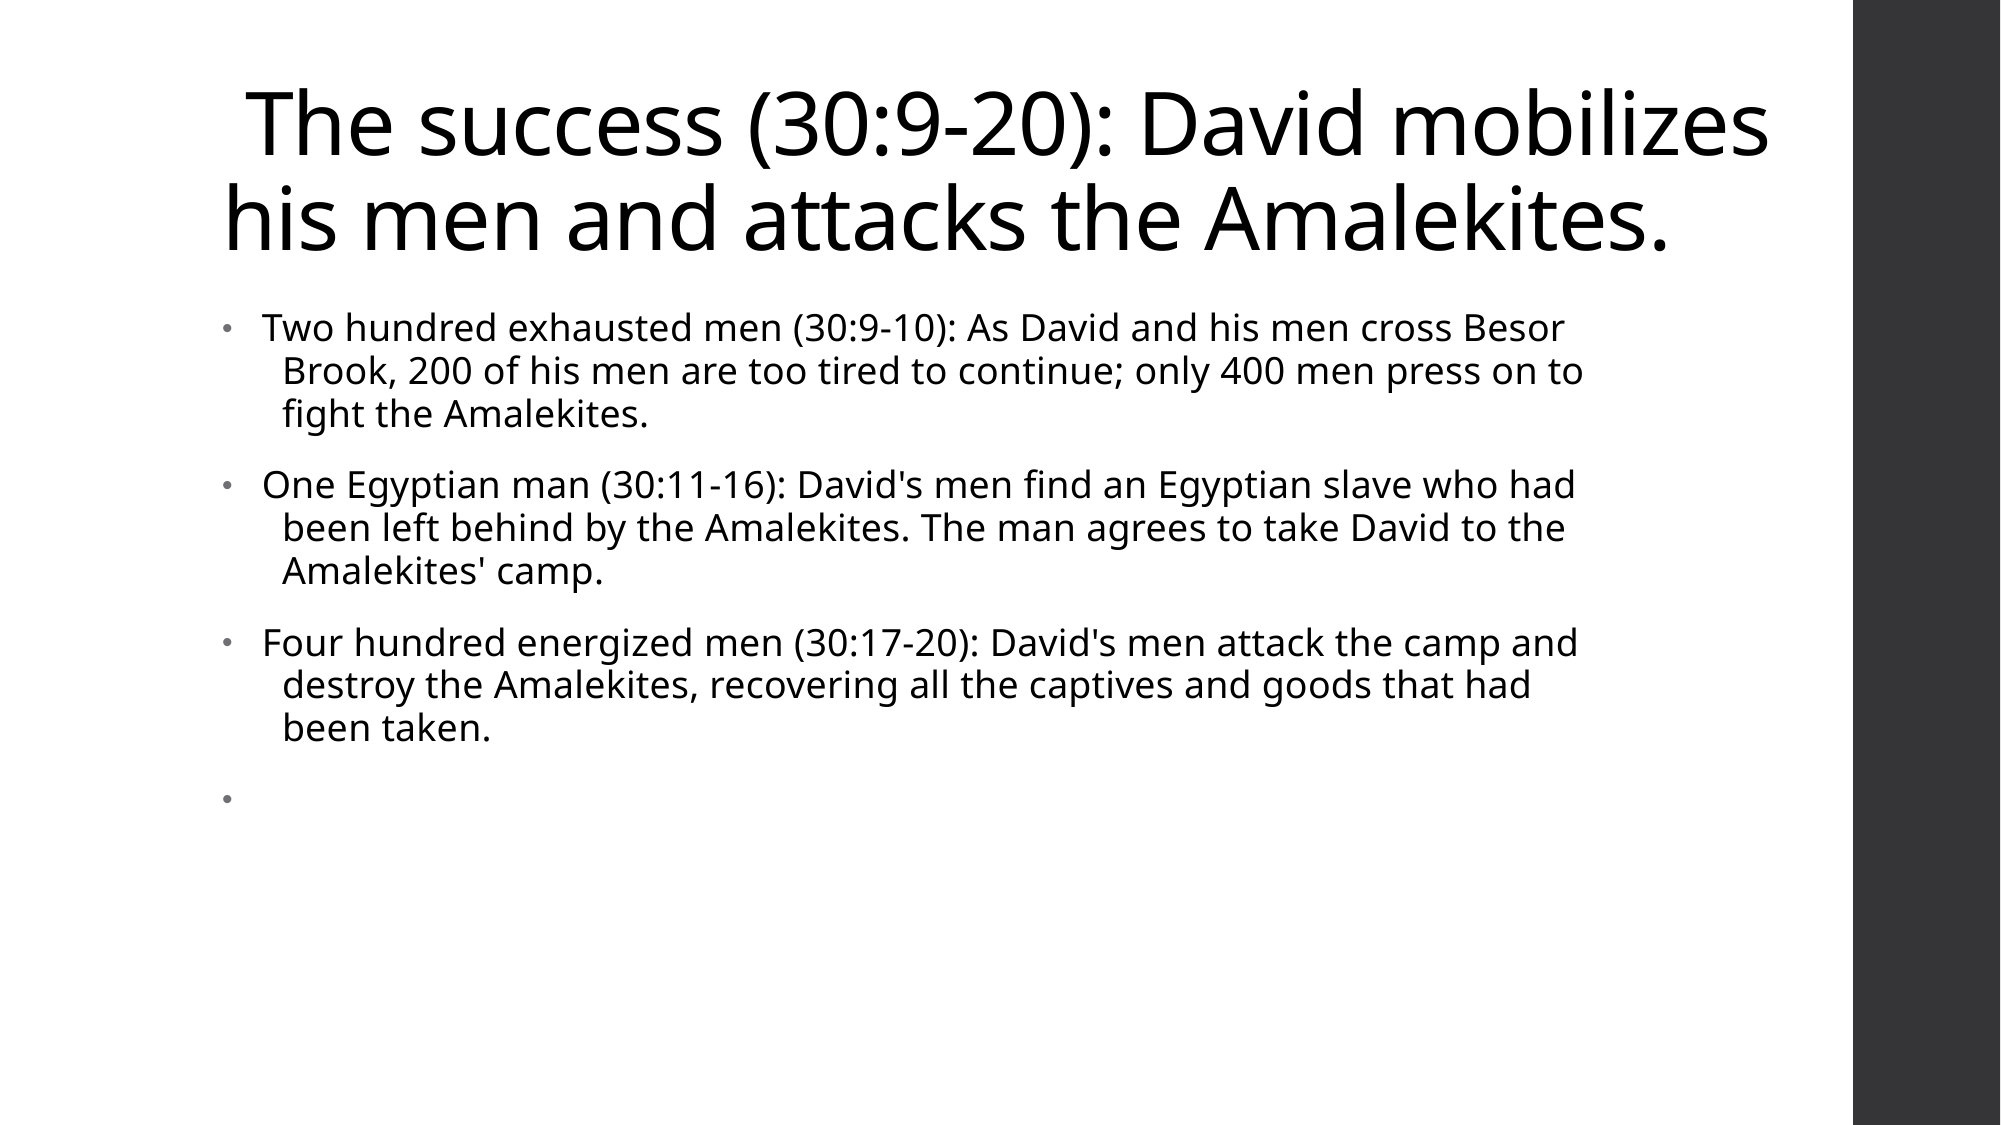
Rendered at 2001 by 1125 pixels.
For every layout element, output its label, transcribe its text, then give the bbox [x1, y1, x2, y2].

list Two hundred exhausted men (30:9-10): As David and his men cross Besor Brook, 200 of his men are too tired to continue; only 400 men press on to fight the Amalekites. One Egyptian man (30:11-16): David's men find an Egyptian slave who had been left behind by the Amalekites. The man agrees to take David to the Amalekites' camp. Four hundred energized men (30:17-20): David's men attack the camp and destroy the Amalekites, recovering all the captives and goods that had been taken. [206, 299, 1617, 1014]
title The success (30:9-20): David mobilizes his men and attacks the Amalekites. [206, 60, 1797, 278]
